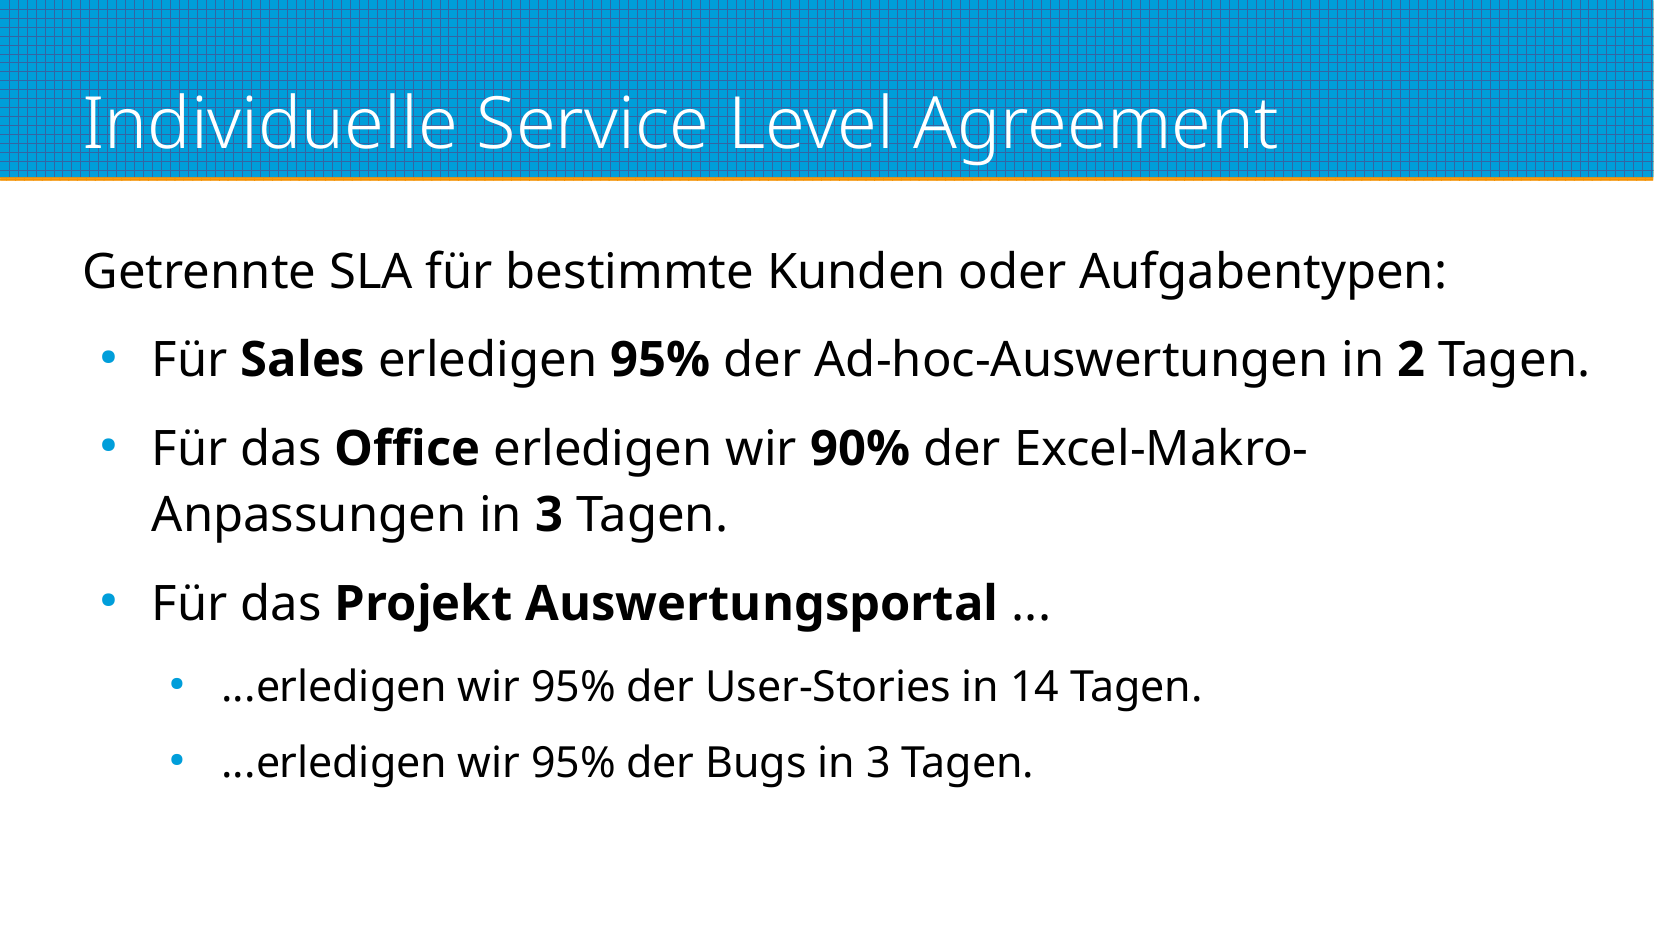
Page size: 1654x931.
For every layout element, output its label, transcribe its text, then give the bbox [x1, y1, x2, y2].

title Individuelle Service Level Agreement [82, 14, 1571, 171]
list Getrennte SLA für bestimmte Kunden oder Aufgabentypen: Für Sales erledigen 95% der Ad-hoc-Auswertungen in 2 Tagen. Für das Office erledigen wir 90% der Excel-Makro-Anpassungen in 3 Tagen. Für das Projekt Auswertungsportal ... ...erledigen wir 95% der User-Stories in 14 Tagen. ...erledigen wir 95% der Bugs in 3 Tagen. [82, 236, 1595, 811]
